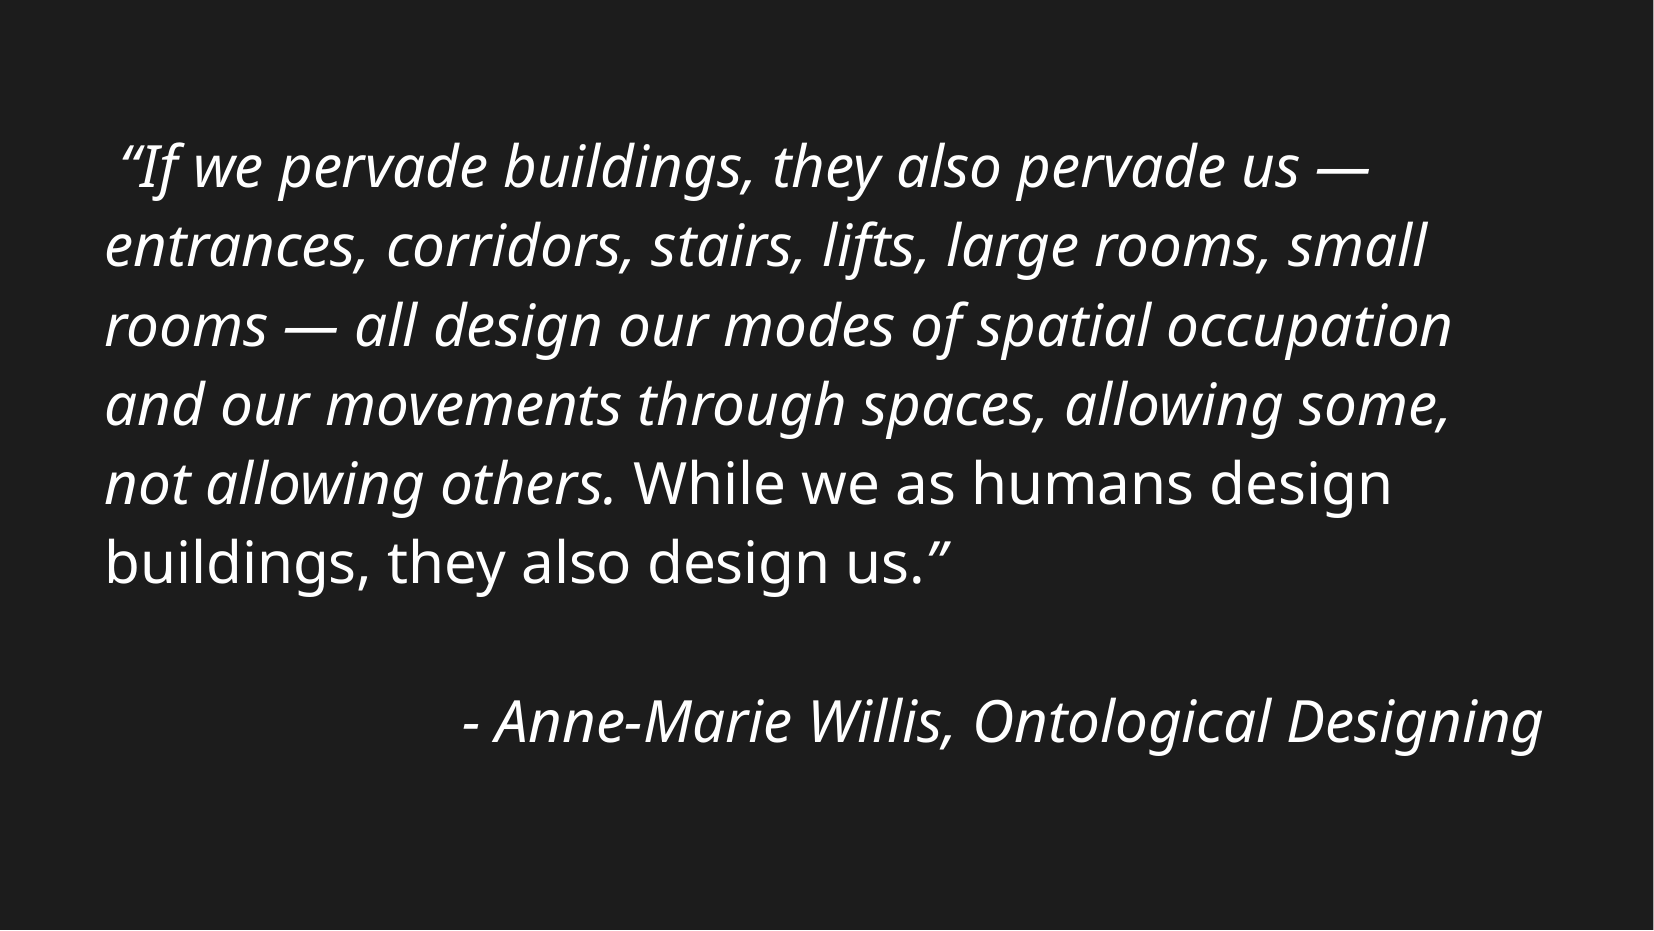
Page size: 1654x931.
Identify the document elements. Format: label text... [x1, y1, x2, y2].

text_box “If we pervade buildings, they also pervade us — entrances, corridors, stairs, lifts, large rooms, small rooms — all design our modes of spatial occupation and our movements through spaces, allowing some, not allowing others. While we as humans design buildings, they also design us.” - Anne-Marie Willis, Ontological Designing [104, 125, 1546, 732]
